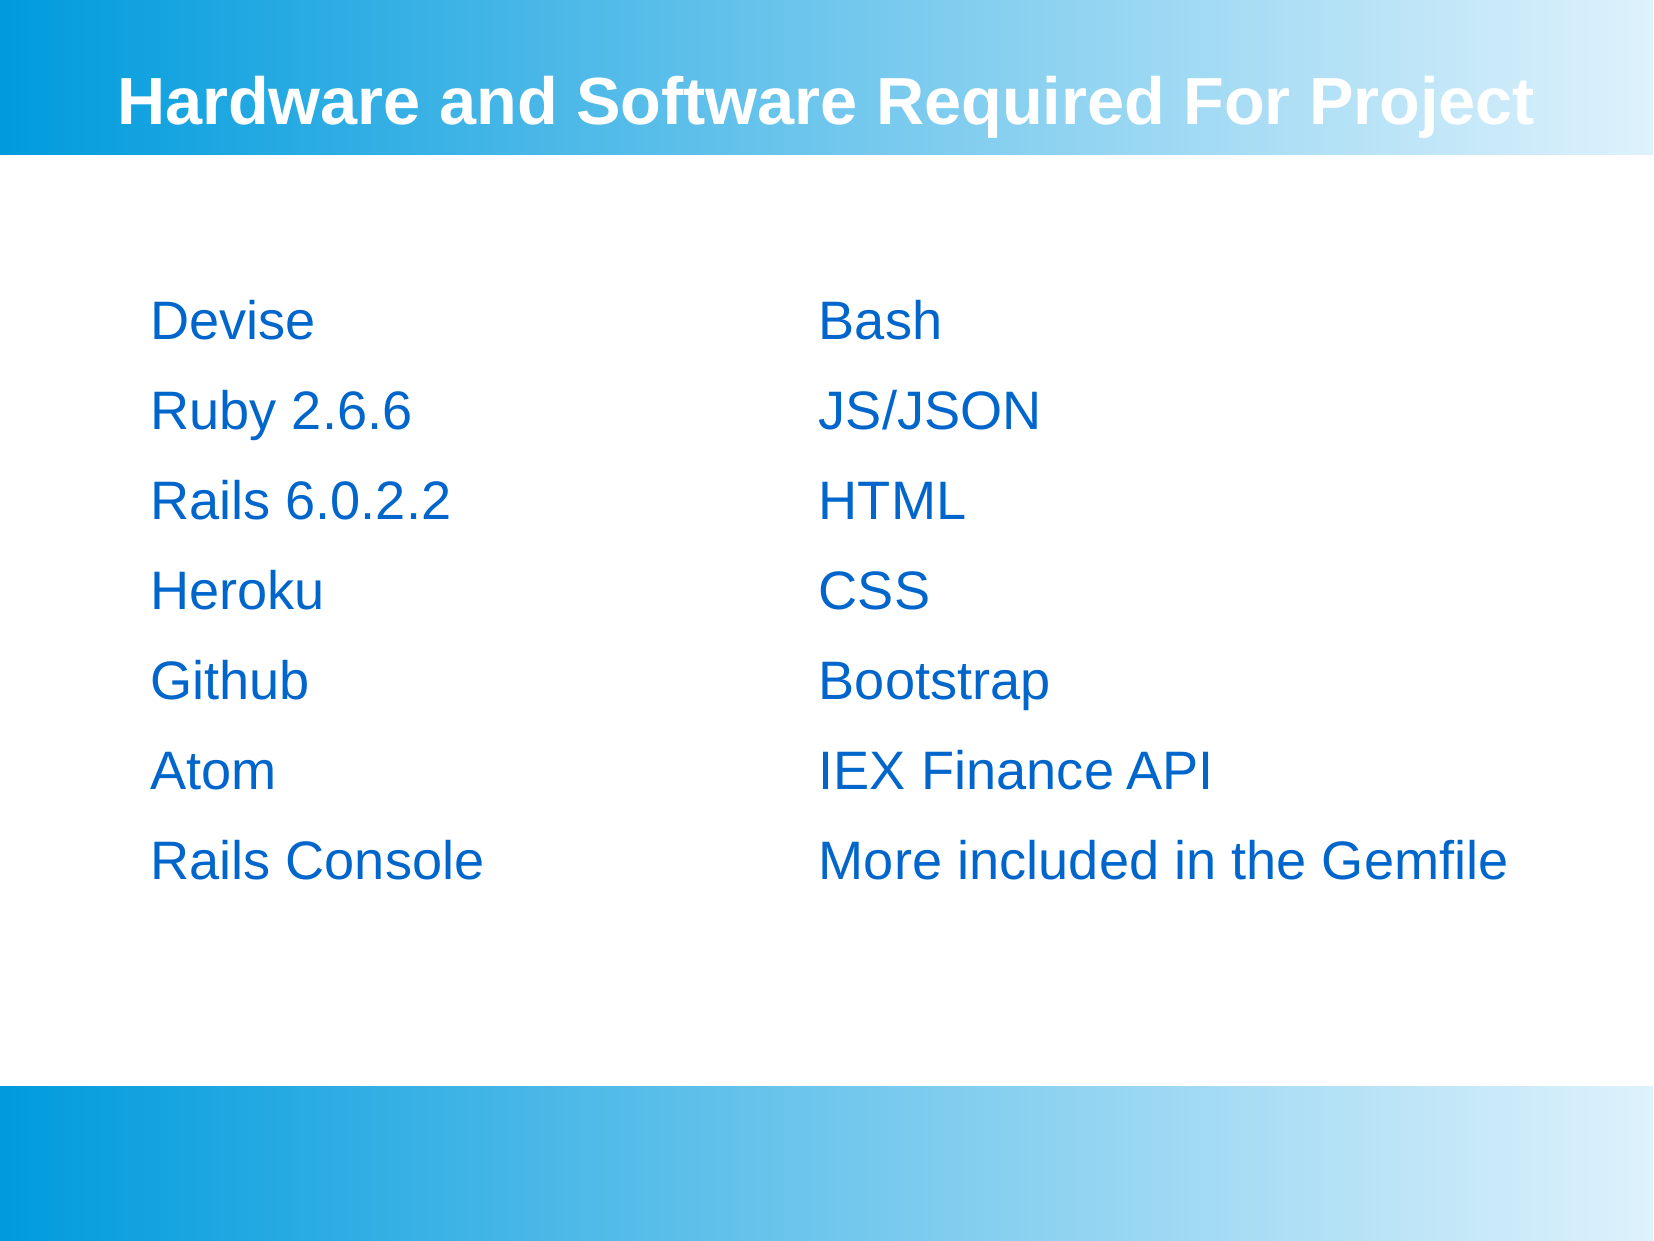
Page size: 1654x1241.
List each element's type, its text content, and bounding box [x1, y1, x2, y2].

title Hardware and Software Required For Project [82, 49, 1571, 155]
list Bash JS/JSON HTML CSS Bootstrap IEX Finance API More included in the Gemfile [818, 290, 1546, 1010]
list Devise Ruby 2.6.6 Rails 6.0.2.2 Heroku Github Atom Rails Console [150, 290, 818, 1010]
